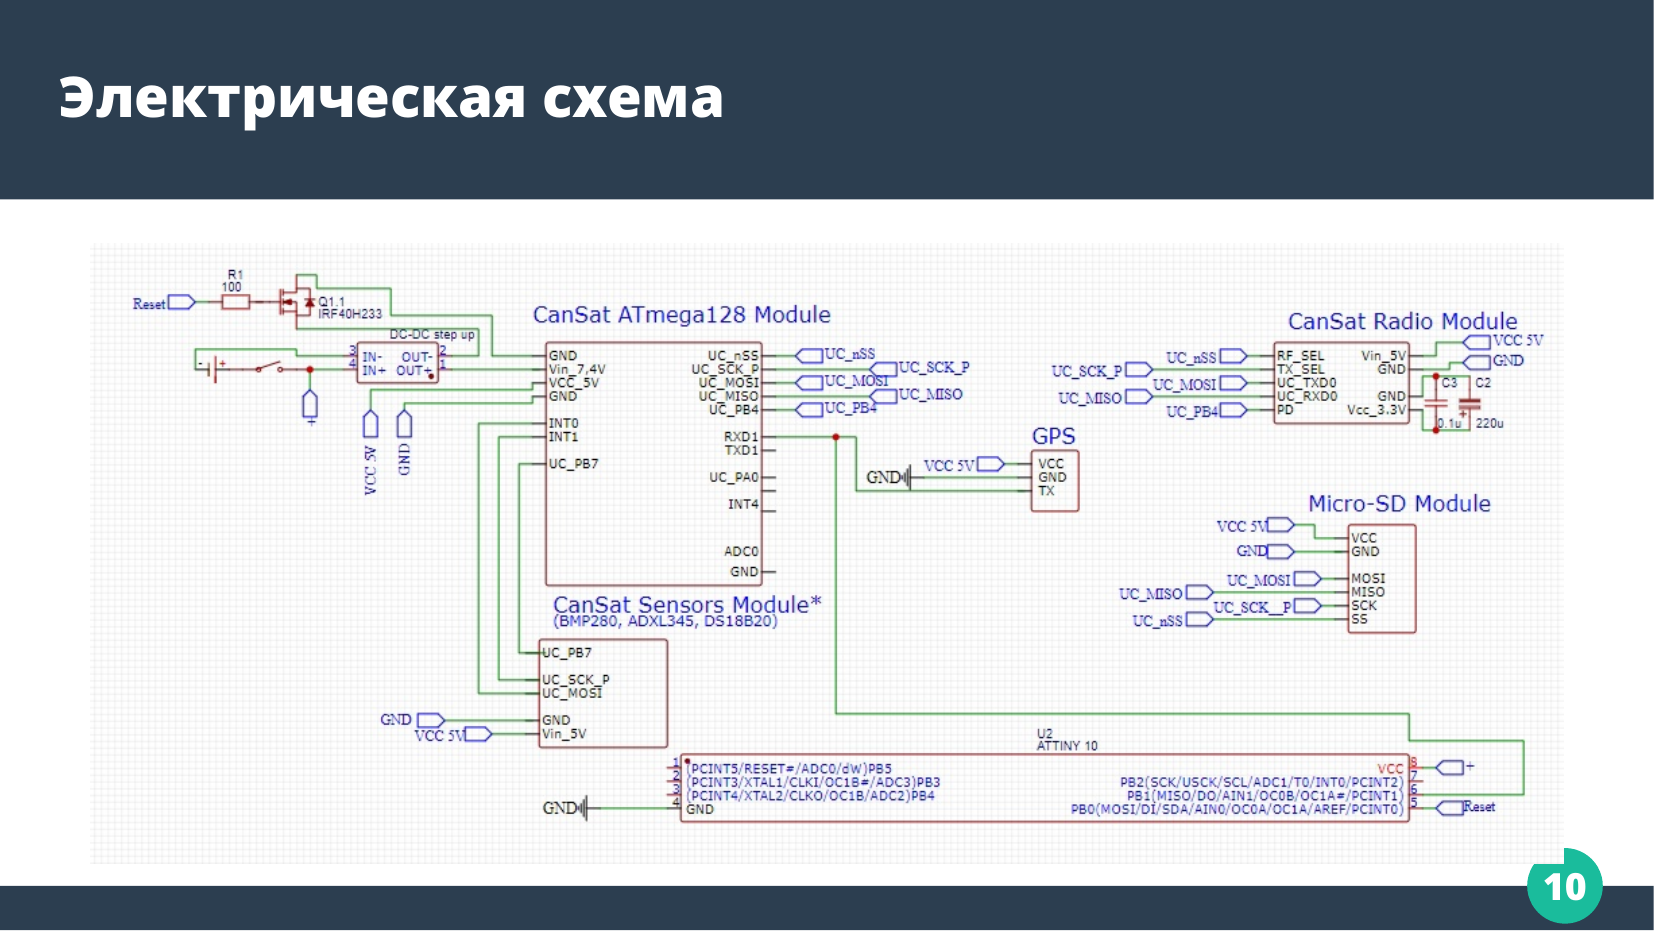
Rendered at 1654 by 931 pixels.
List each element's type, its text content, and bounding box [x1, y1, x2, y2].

picture [90, 243, 1564, 864]
title Электрическая схема [59, 37, 1595, 155]
